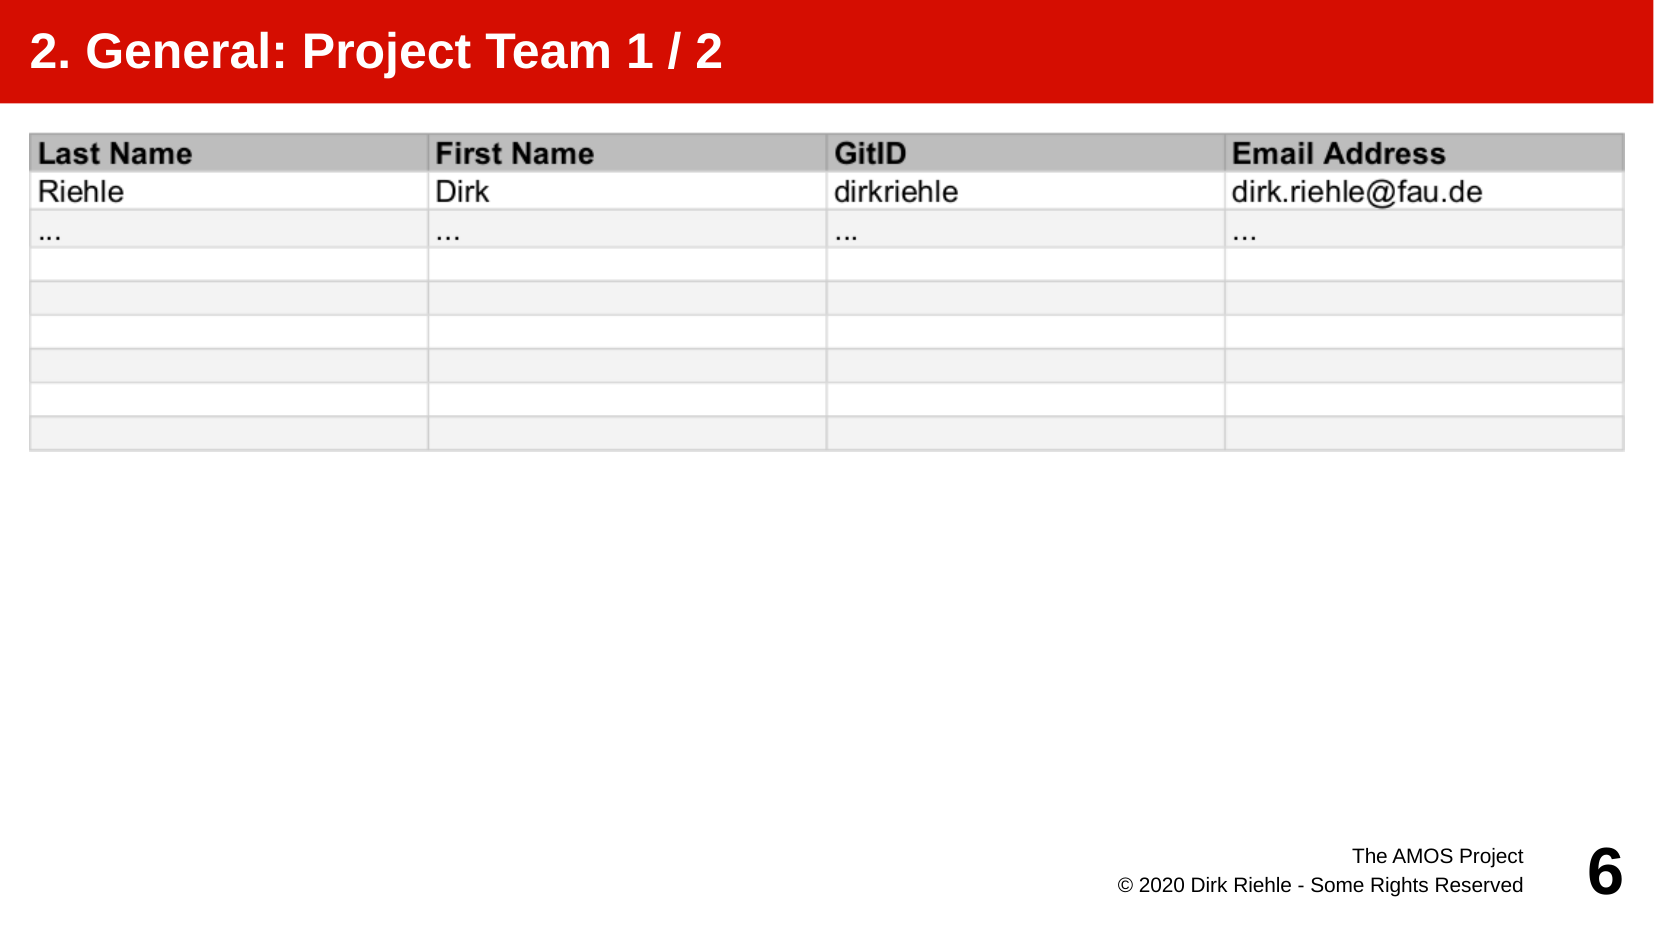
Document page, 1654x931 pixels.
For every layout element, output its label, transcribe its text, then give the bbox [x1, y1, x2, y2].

picture [29, 132, 1625, 452]
title 2. General: Project Team 1 / 2 [0, 0, 1654, 104]
